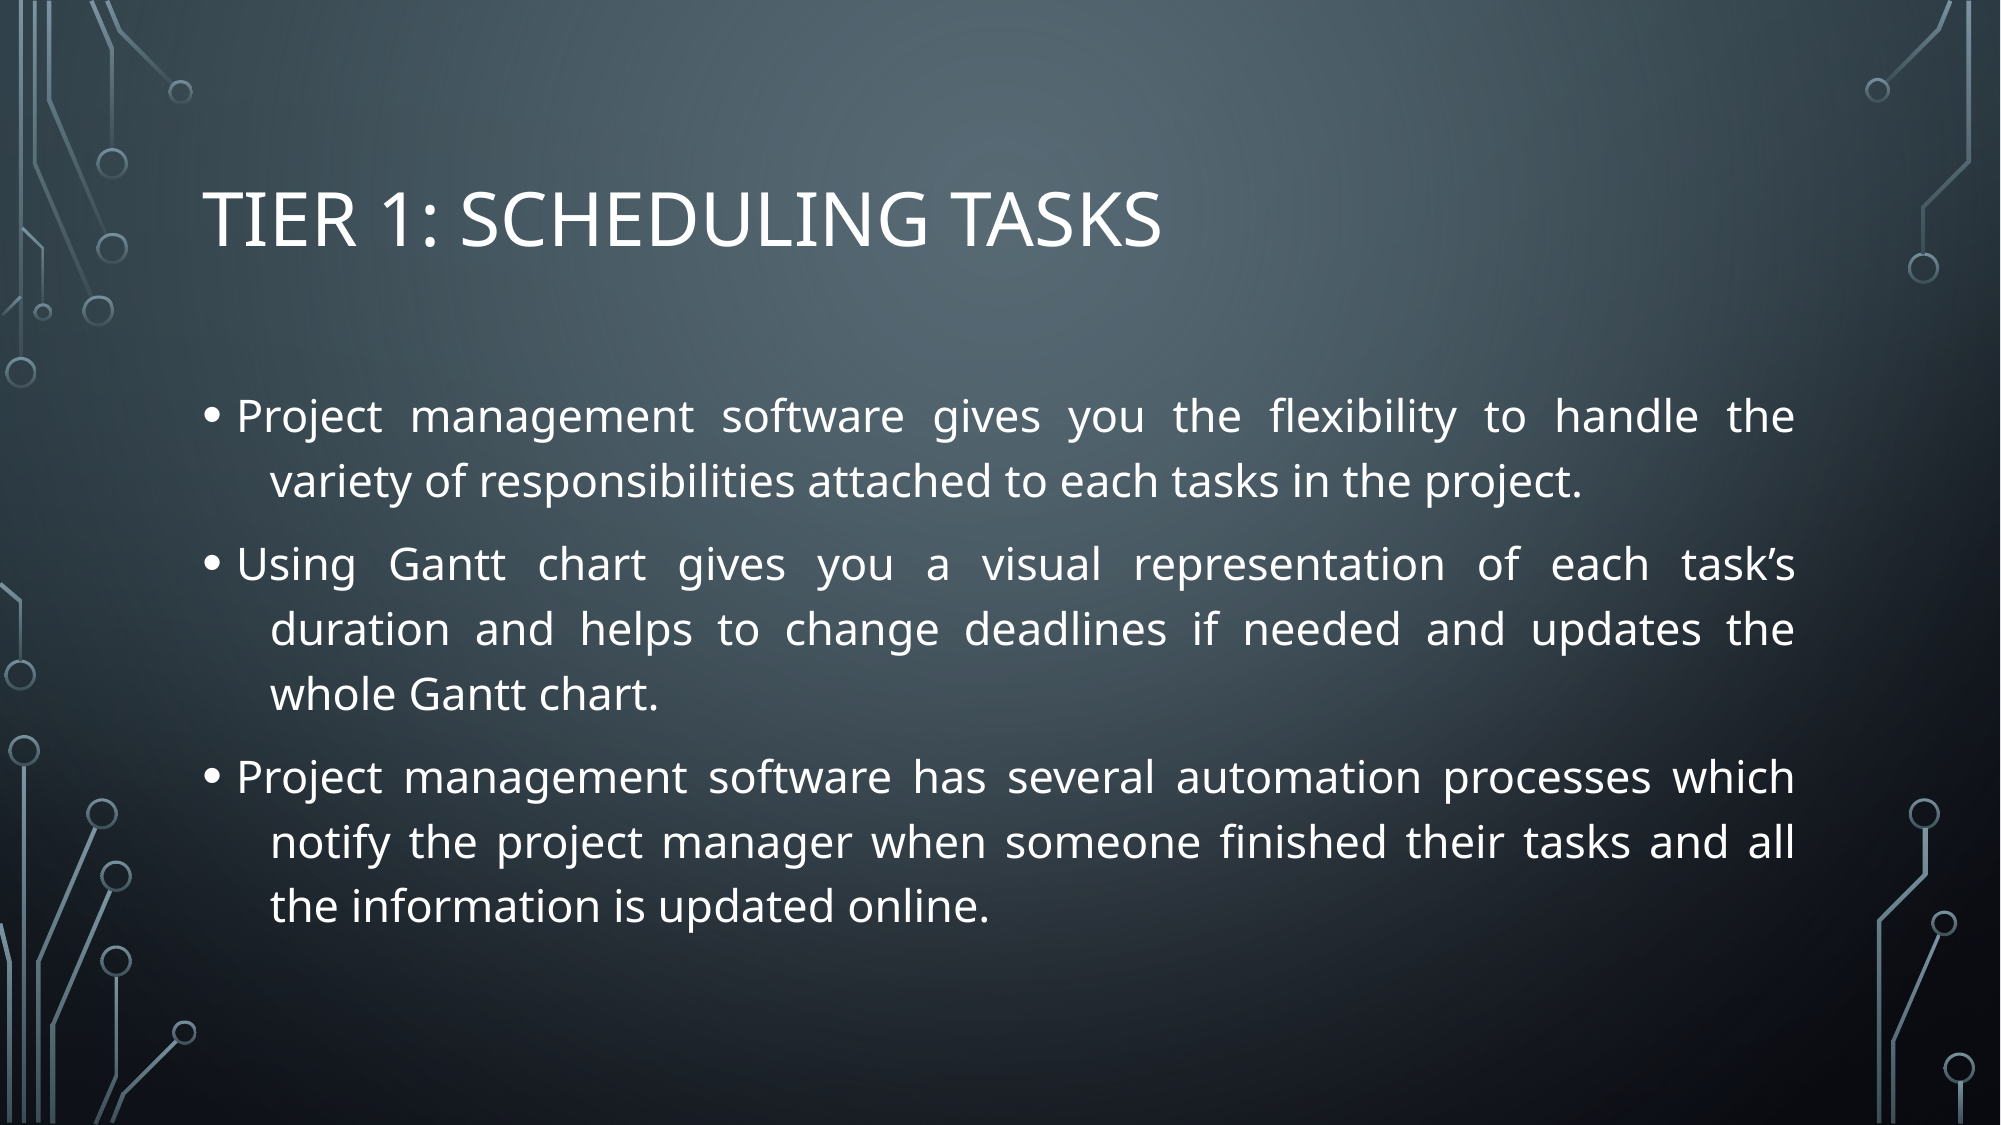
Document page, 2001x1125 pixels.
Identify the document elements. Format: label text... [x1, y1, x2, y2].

title Tier 1: Scheduling tasks [187, 101, 1813, 344]
list Project management software gives you the flexibility to handle the variety of responsibilities attached to each tasks in the project. Using Gantt chart gives you a visual representation of each task’s duration and helps to change deadlines if needed and updates the whole Gantt chart. Project management software has several automation processes which notify the project manager when someone finished their tasks and all the information is updated online. [187, 369, 1813, 951]
